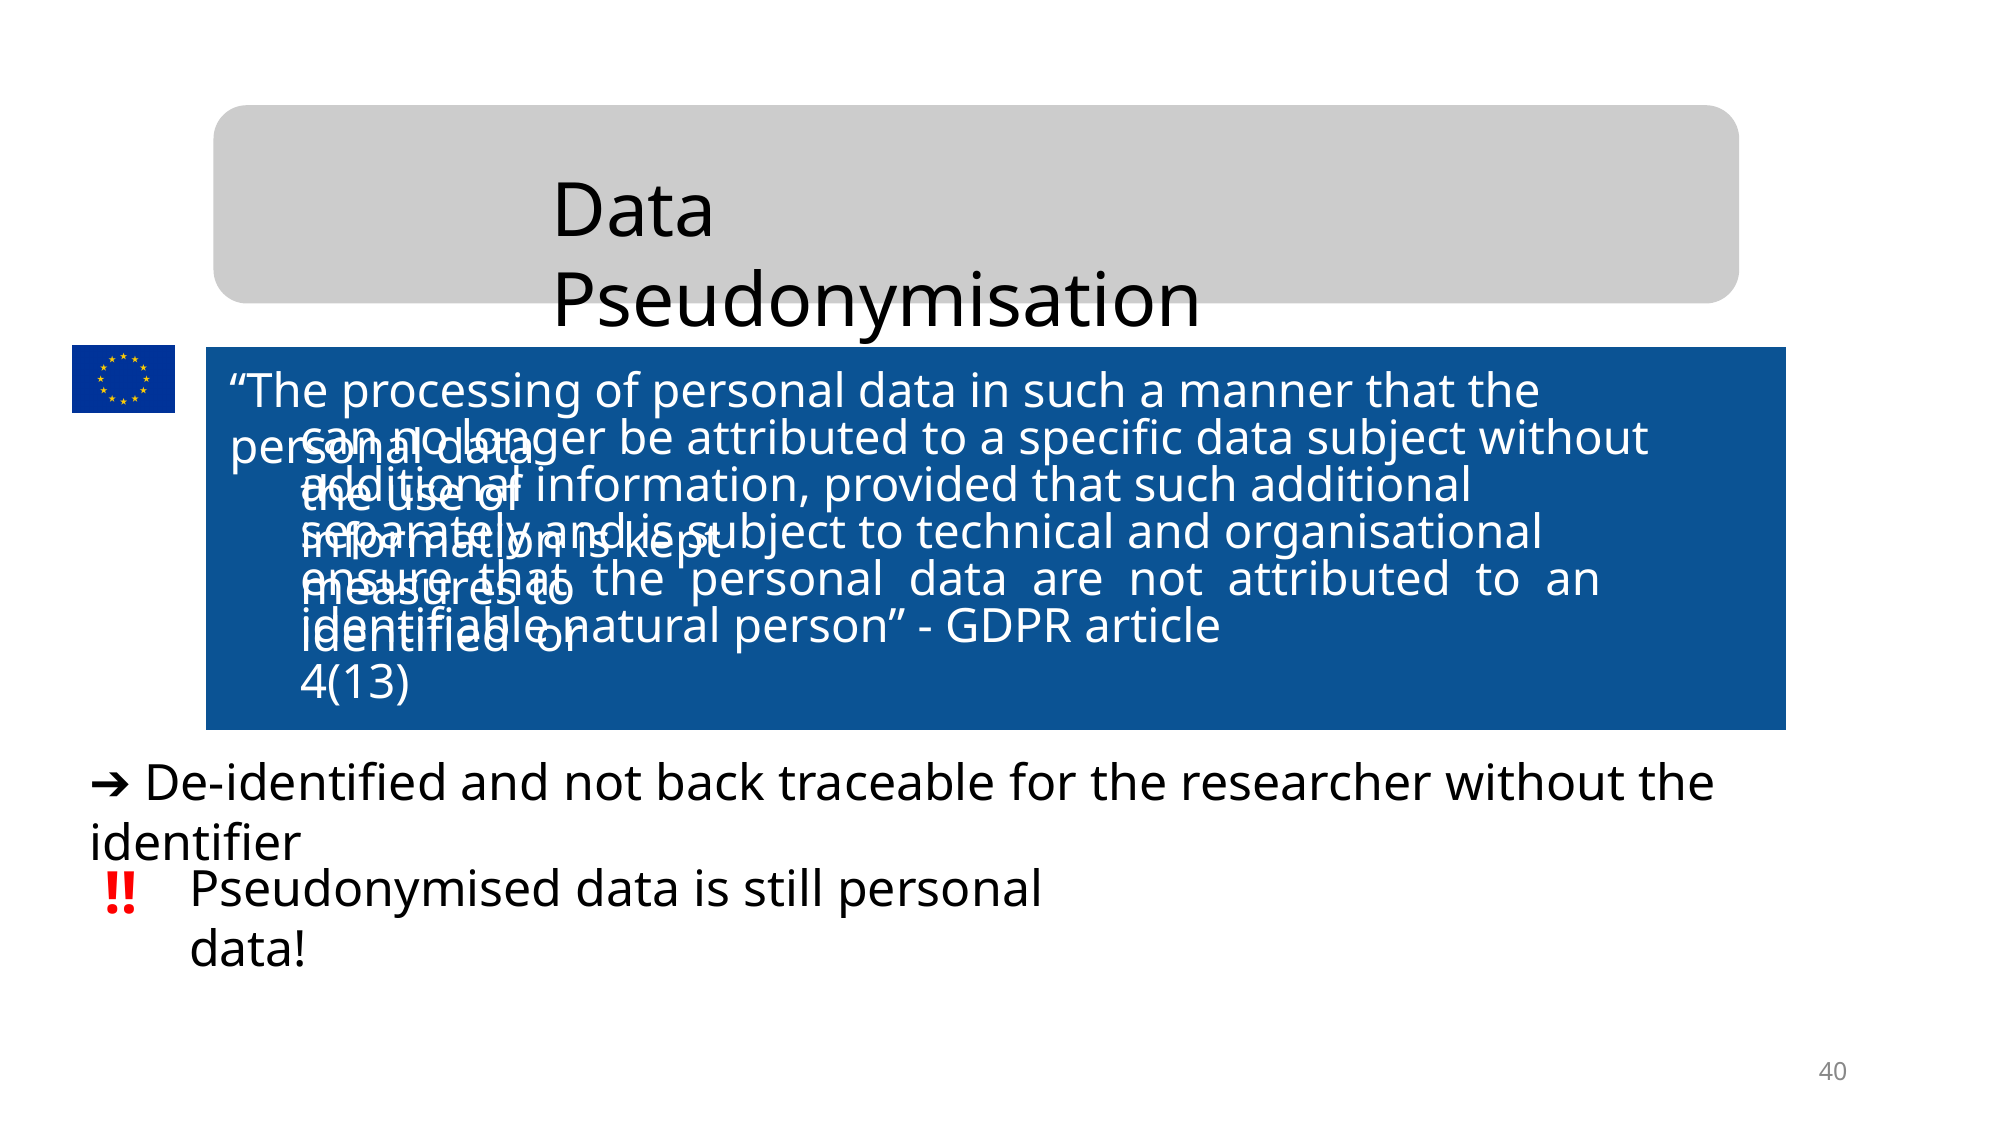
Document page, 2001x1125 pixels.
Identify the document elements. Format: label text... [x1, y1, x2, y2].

text_box identifiable natural person” - GDPR article 4(13) [300, 594, 1223, 709]
text_box Pseudonymised data is still personal data! [189, 934, 1057, 977]
text_box [216, 107, 1737, 301]
text_box ensure that the personal data are not attributed to an identified or [300, 547, 1707, 662]
picture [72, 345, 175, 413]
slide_number 1 [1412, 1042, 1863, 1103]
text_box ➔ De-identified and not back traceable for the researcher without the identifier [89, 750, 1731, 847]
text_box can no longer be attributed to a specific data subject without the use of [300, 406, 1684, 453]
text_box ‼ [89, 847, 1090, 934]
text_box [89, 347, 1861, 962]
text_box Data Pseudonymisation [551, 161, 1298, 342]
text_box additional information, provided that such additional information is kept [300, 453, 1719, 568]
text_box separately and is subject to technical and organisational measures to [300, 500, 1646, 547]
text_box “The processing of personal data in such a manner that the personal data [229, 359, 1648, 474]
